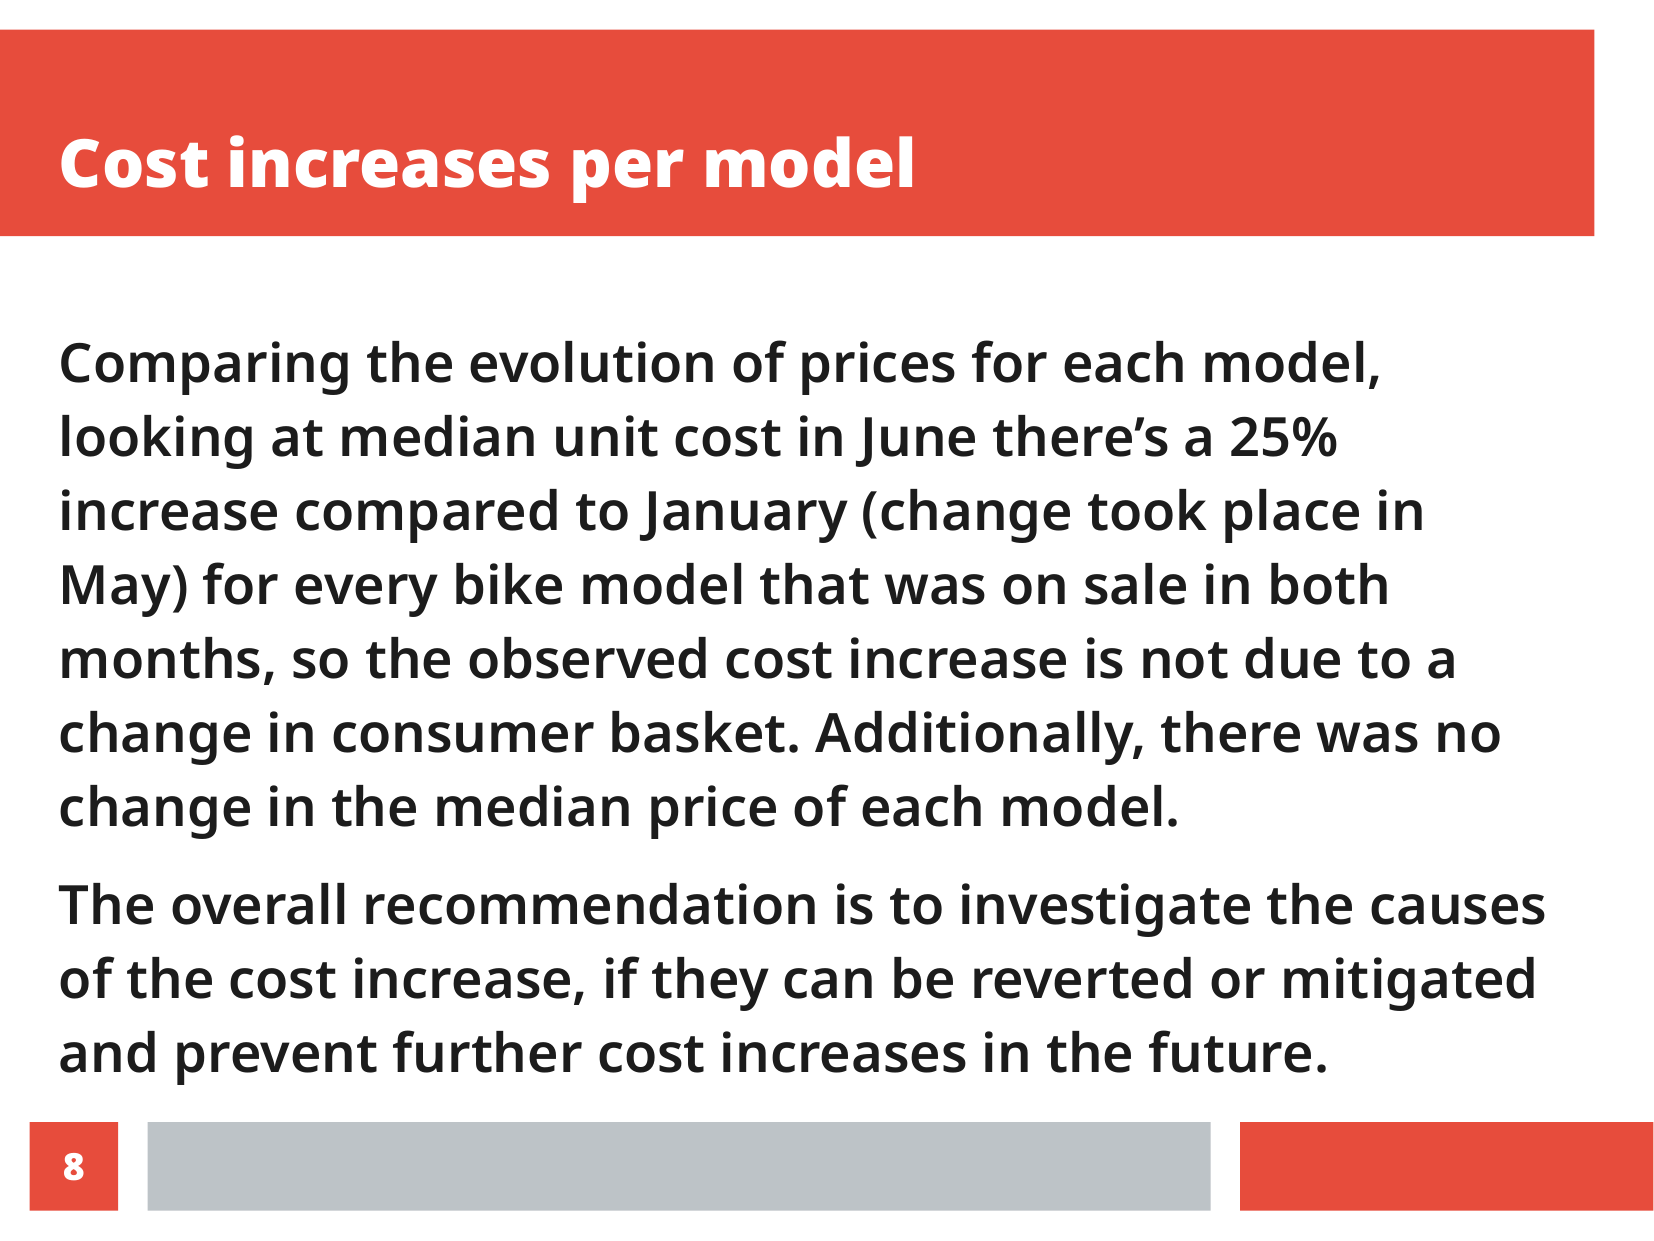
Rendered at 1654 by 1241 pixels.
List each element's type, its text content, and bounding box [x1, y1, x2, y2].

title Cost increases per model [59, 59, 1595, 207]
list Comparing the evolution of prices for each model, looking at median unit cost in June there’s a 25% increase compared to January (change took place in May) for every bike model that was on sale in both months, so the observed cost increase is not due to a change in consumer basket. Additionally, there was no change in the median price of each model. The overall recommendation is to investigate the causes of the cost increase, if they can be reverted or mitigated and prevent further cost increases in the future. [59, 324, 1565, 1093]
